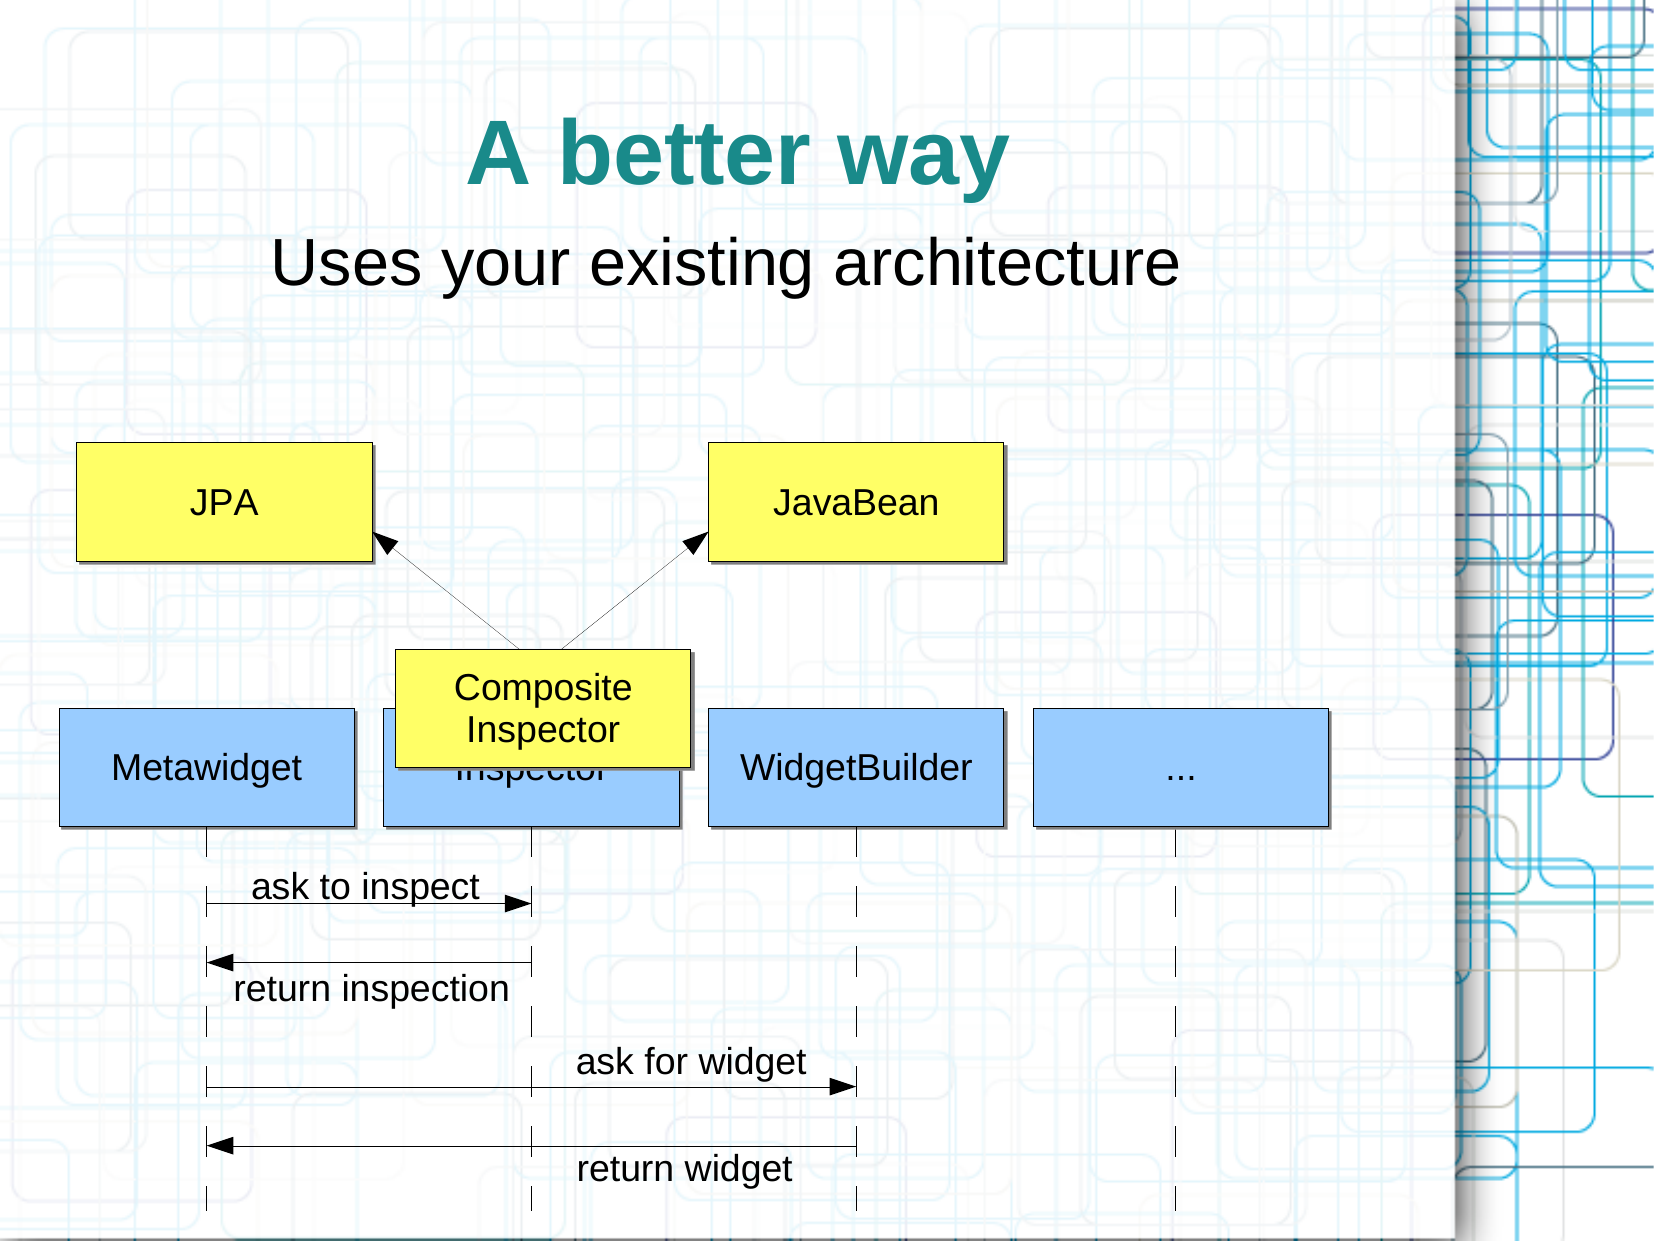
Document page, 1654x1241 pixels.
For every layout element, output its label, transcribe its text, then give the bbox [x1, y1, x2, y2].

text_box JPA [76, 442, 373, 562]
text_box ask for widget [561, 1033, 821, 1091]
text_box WidgetBuilder [708, 708, 1004, 827]
text_box Inspector [383, 708, 680, 827]
text_box Composite Inspector [395, 649, 691, 768]
text_box return inspection [218, 960, 525, 1018]
text_box JavaBean [708, 442, 1004, 562]
text_box return widget [561, 1139, 808, 1197]
text_box ... [1033, 708, 1329, 827]
title A better way [59, 56, 1418, 218]
text_box Uses your existing architecture [29, 218, 1424, 308]
text_box ask to inspect [236, 858, 495, 916]
picture [0, 0, 1654, 1241]
text_box Metawidget [59, 708, 355, 827]
